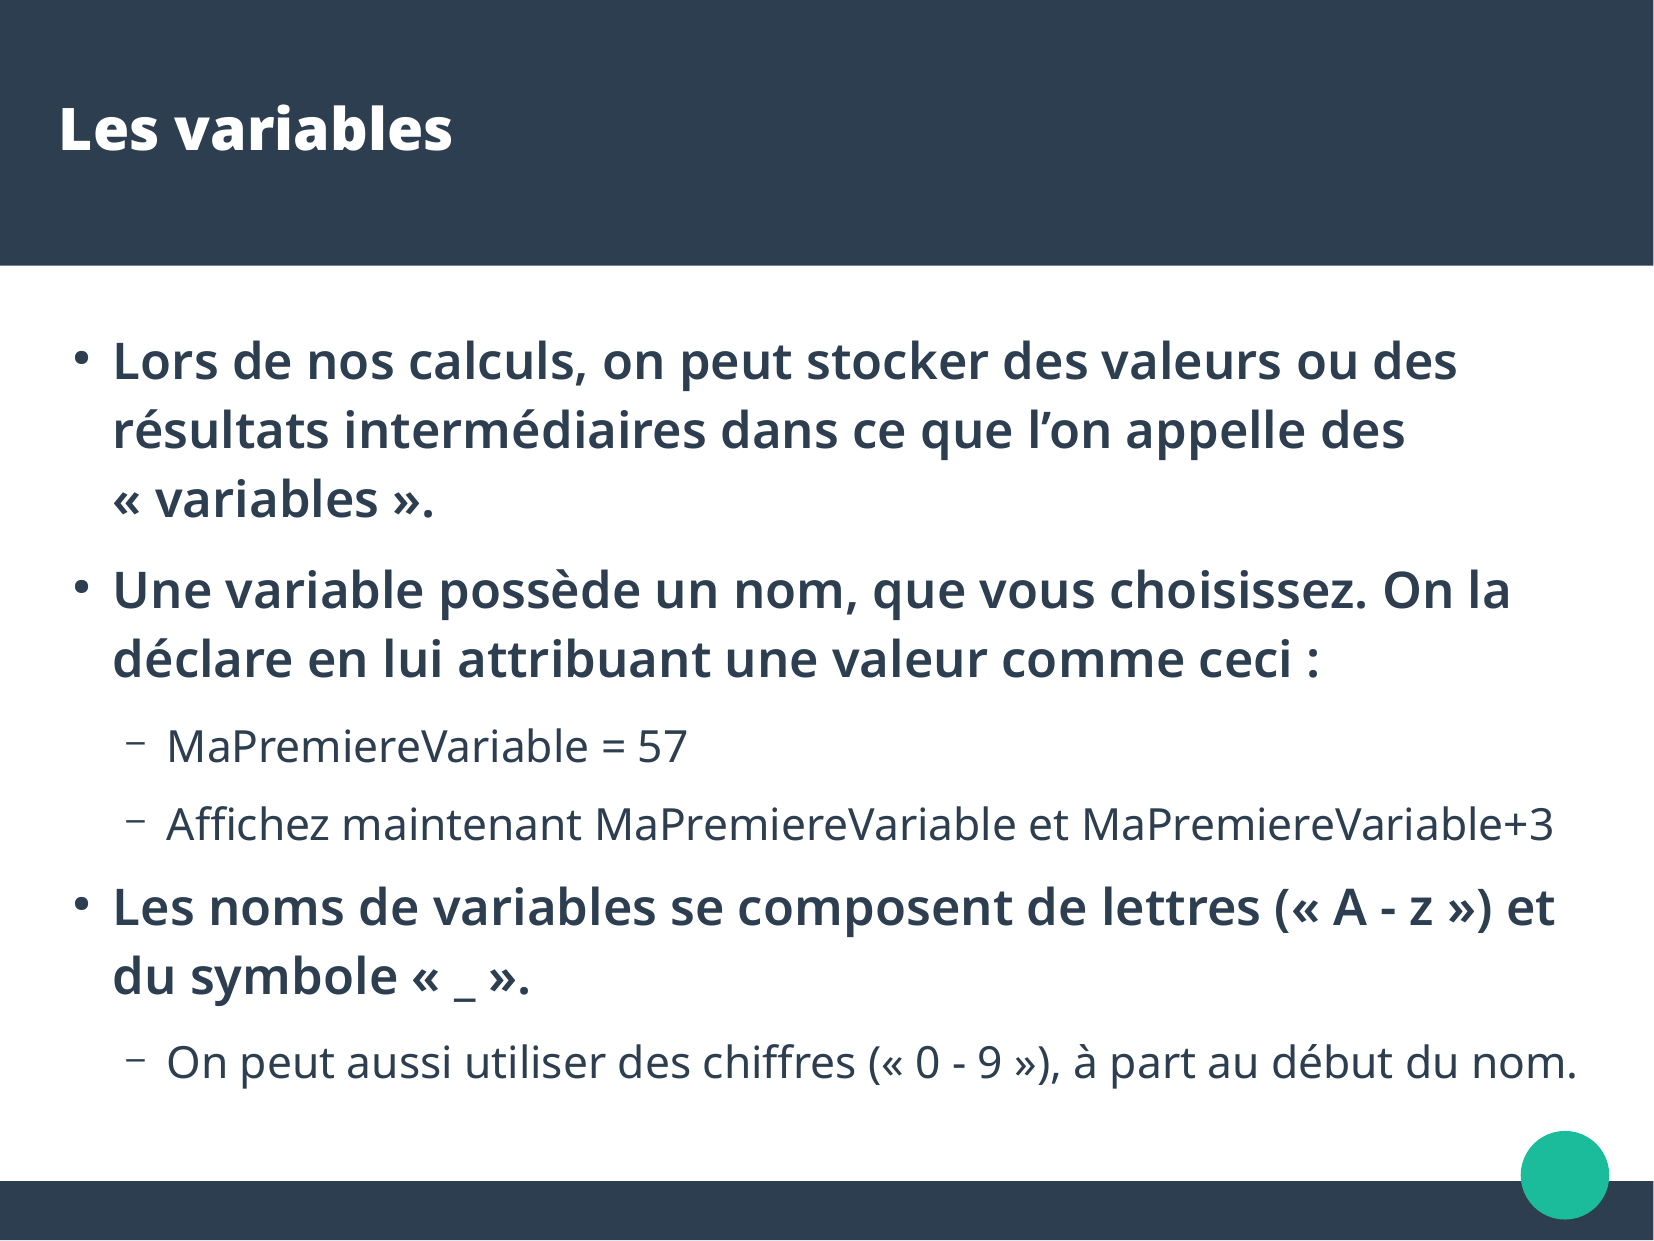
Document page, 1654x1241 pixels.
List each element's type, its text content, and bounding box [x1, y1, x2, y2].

title Les variables [59, 49, 1595, 207]
list Lors de nos calculs, on peut stocker des valeurs ou des résultats intermédiaires dans ce que l’on appelle des « variables ». Une variable possède un nom, que vous choisissez. On la déclare en lui attribuant une valeur comme ceci : MaPremiereVariable = 57 Affichez maintenant MaPremiereVariable et MaPremiereVariable+3 Les noms de variables se composent de lettres (« A - z ») et du symbole « _ ». On peut aussi utiliser des chiffres (« 0 - 9 »), à part au début du nom. [59, 324, 1595, 1152]
